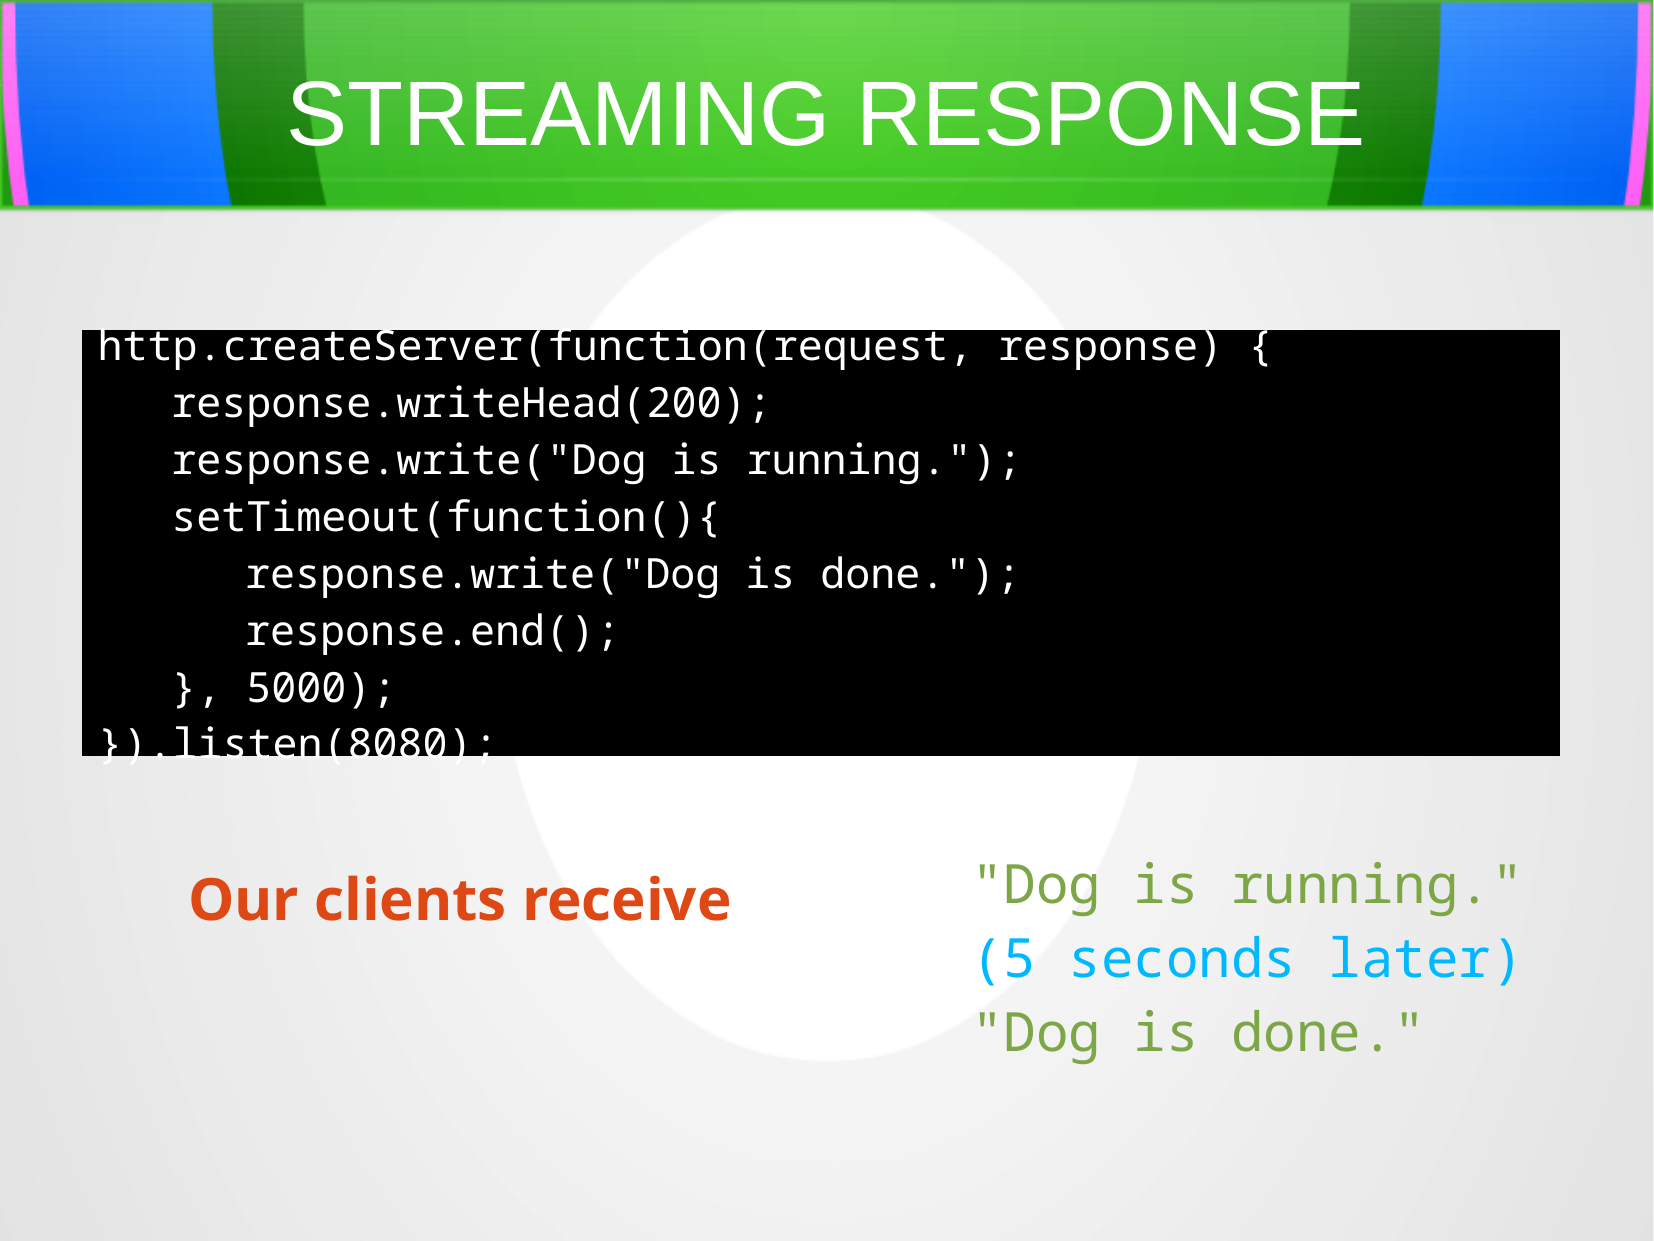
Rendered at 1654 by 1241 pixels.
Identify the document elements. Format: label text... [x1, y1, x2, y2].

text_box Our clients receive [173, 850, 852, 961]
title STREAMING RESPONSE [82, 49, 1571, 179]
text_box "Dog is running." (5 seconds later) "Dog is done." [956, 838, 1595, 1043]
picture [0, 0, 1654, 1241]
text_box http.createServer(function(request, response) { response.writeHead(200); response.write("Dog is running."); setTimeout(function(){ response.write("Dog is done."); response.end(); }, 5000); }).listen(8080); [82, 330, 1560, 756]
